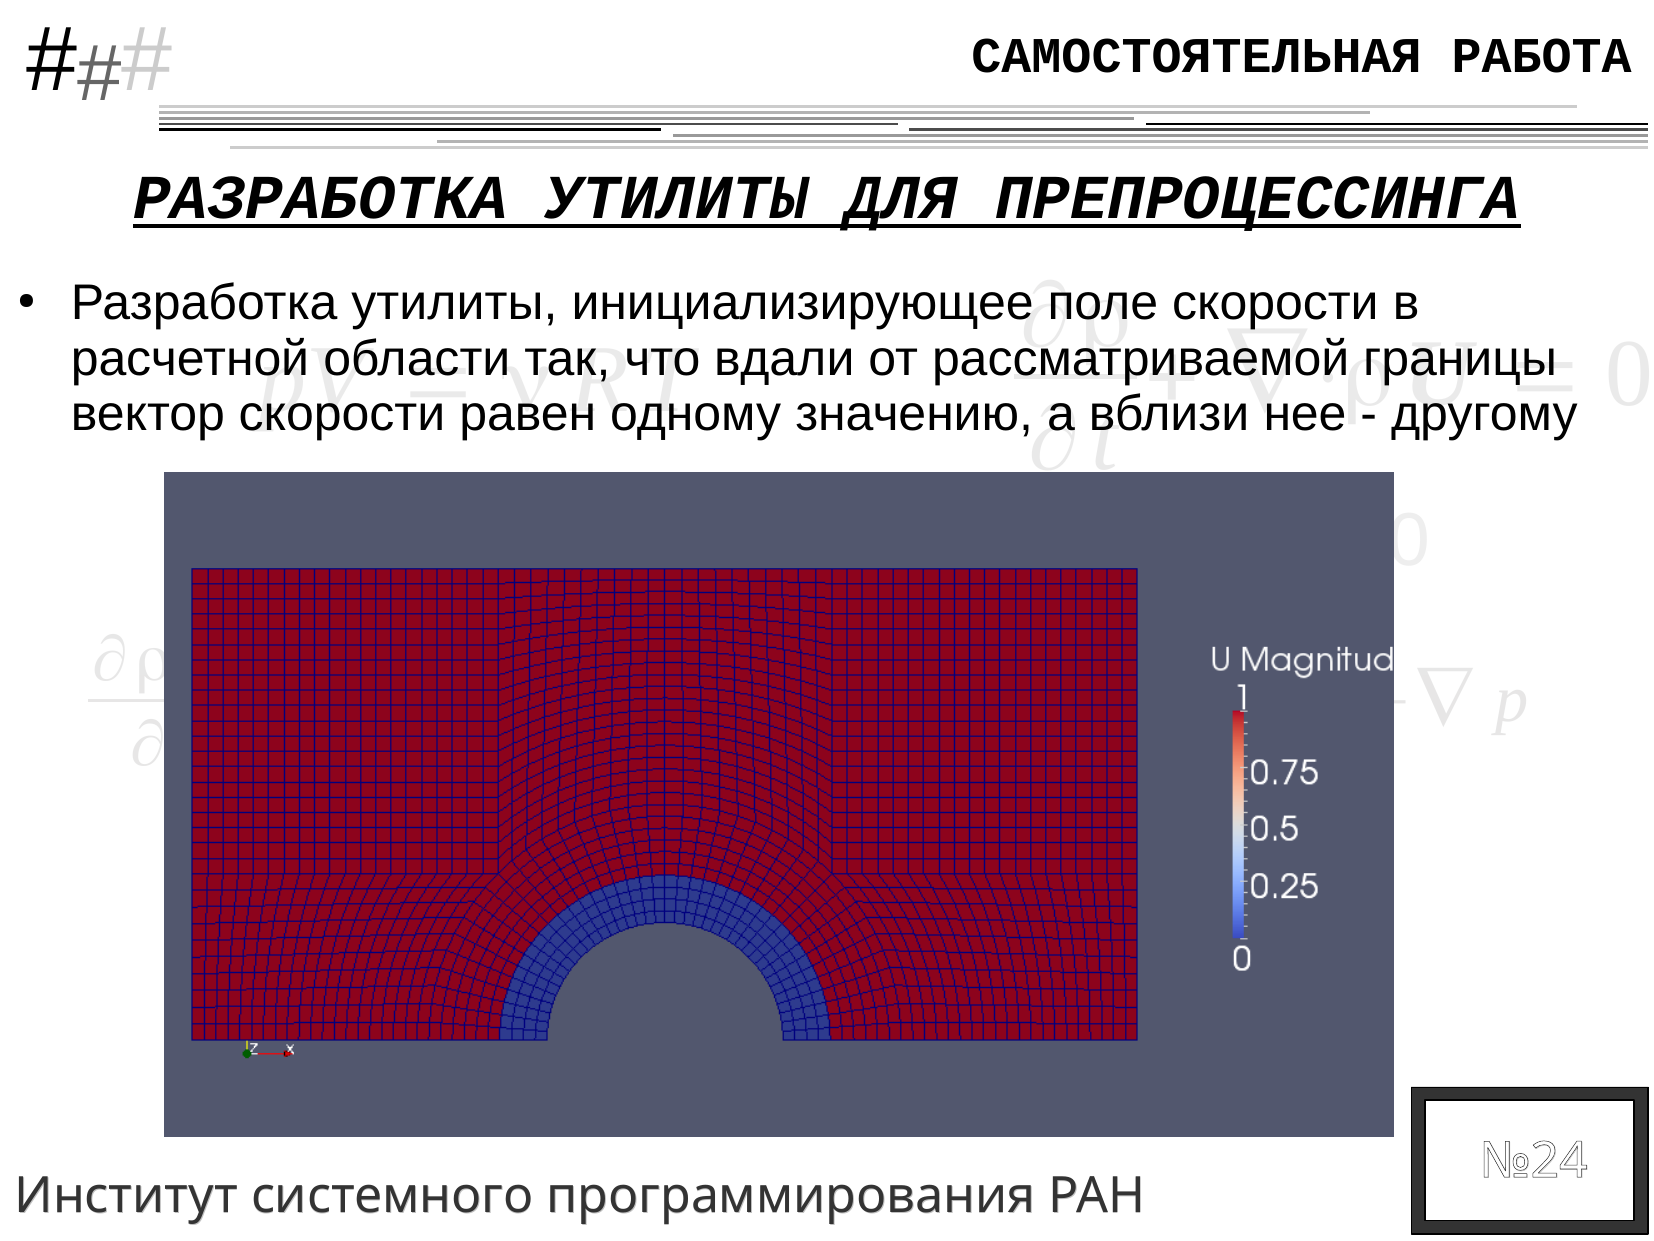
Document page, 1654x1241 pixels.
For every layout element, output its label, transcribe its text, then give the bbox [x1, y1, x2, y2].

picture [164, 472, 1394, 1137]
title РАЗРАБОТКА УТИЛИТЫ ДЛЯ ПРЕПРОЦЕССИНГА [0, 147, 1654, 257]
list Разработка утилиты, инициализирующее поле скорости в расчетной области так, что вдали от рассматриваемой границы вектор скорости равен одному значению, а вблизи нее - другому [0, 274, 1654, 1093]
